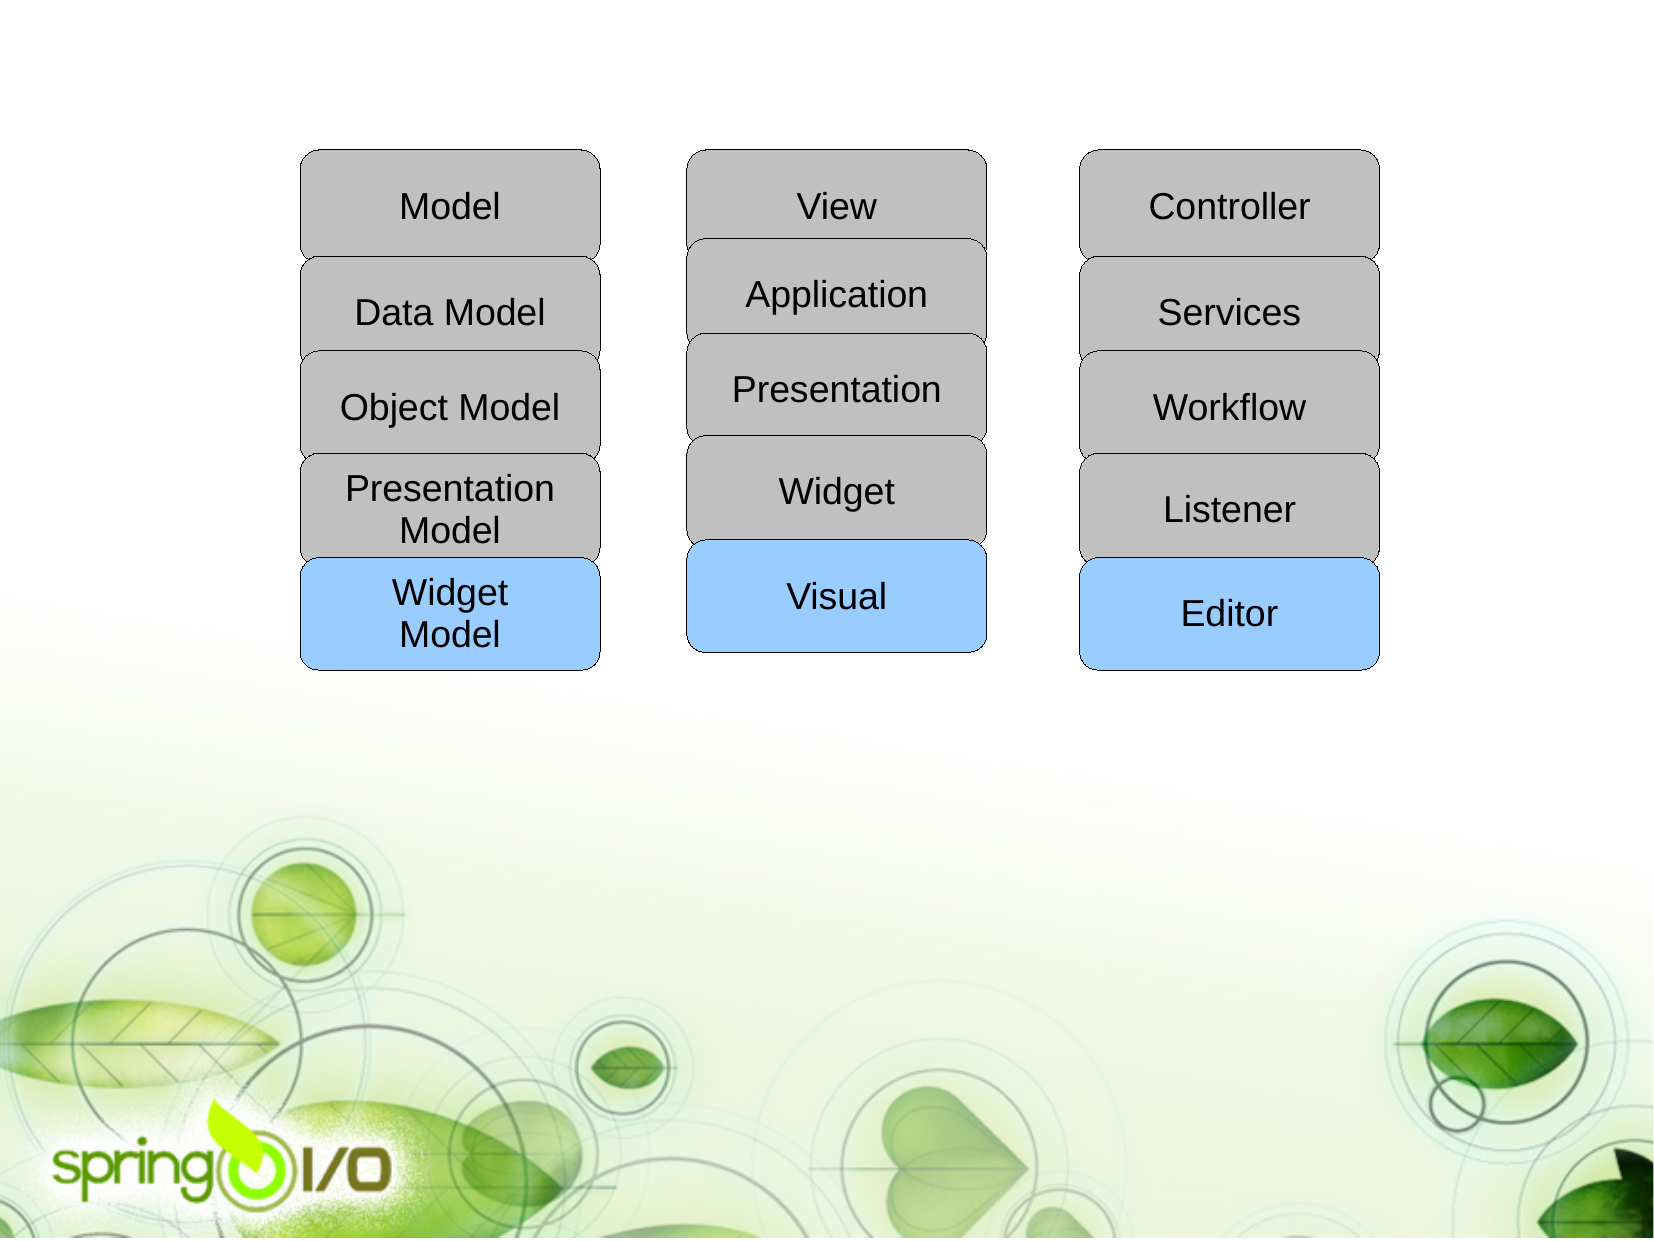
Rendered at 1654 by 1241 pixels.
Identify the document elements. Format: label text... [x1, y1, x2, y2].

text_box Editor [1079, 557, 1380, 671]
text_box Presentation Model [300, 453, 601, 561]
text_box Listener [1079, 453, 1380, 562]
text_box Services [1079, 256, 1380, 360]
text_box Object Model [300, 350, 601, 458]
text_box View [686, 149, 987, 250]
text_box Widget Model [300, 557, 601, 671]
text_box Controller [1079, 149, 1380, 259]
text_box Data Model [300, 256, 601, 359]
text_box Presentation [686, 333, 987, 440]
text_box Application [686, 238, 987, 342]
text_box Workflow [1079, 350, 1380, 458]
text_box Model [300, 149, 601, 259]
text_box Widget [686, 435, 987, 544]
picture [0, 0, 1654, 1238]
text_box Visual [686, 539, 987, 653]
